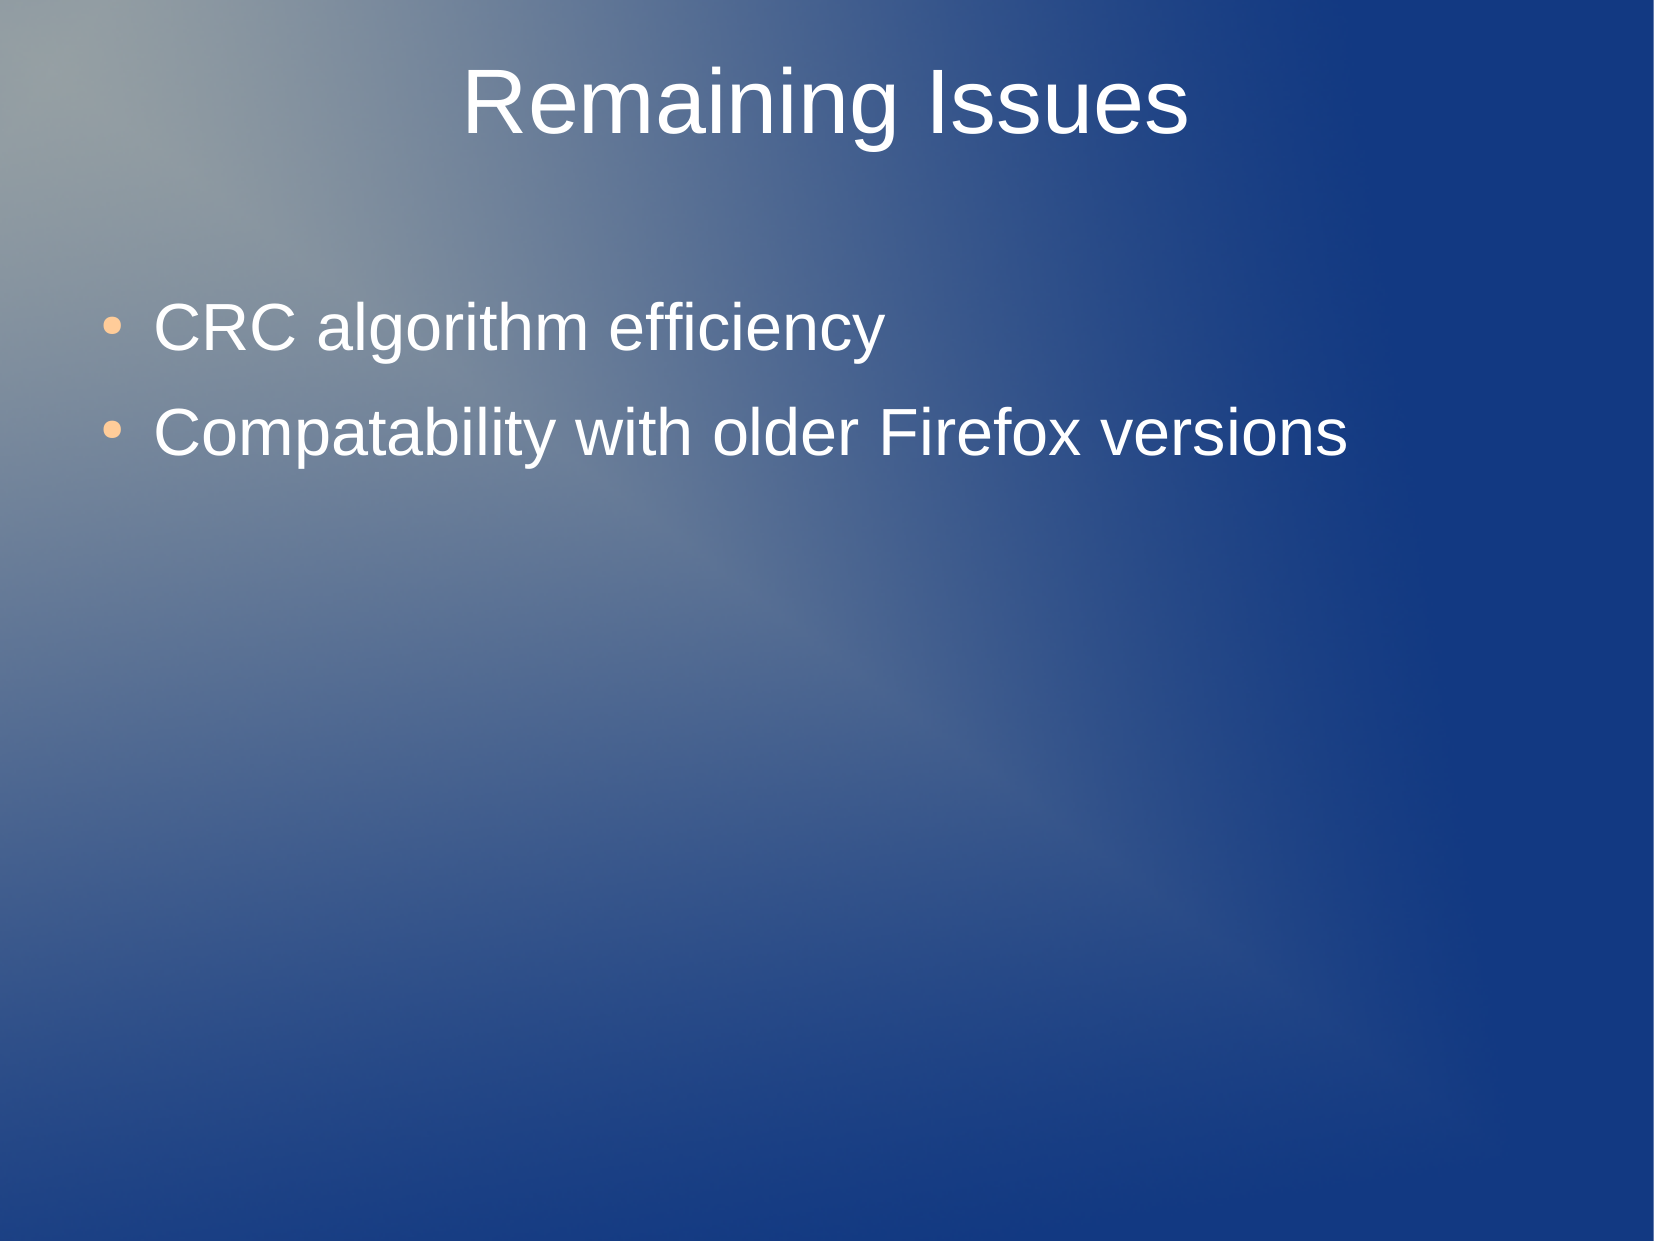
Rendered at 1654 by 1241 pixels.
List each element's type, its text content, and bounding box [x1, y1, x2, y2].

title Remaining Issues [82, 50, 1571, 256]
list CRC algorithm efficiency Compatability with older Firefox versions [82, 290, 1571, 1094]
picture [0, 0, 1654, 1241]
